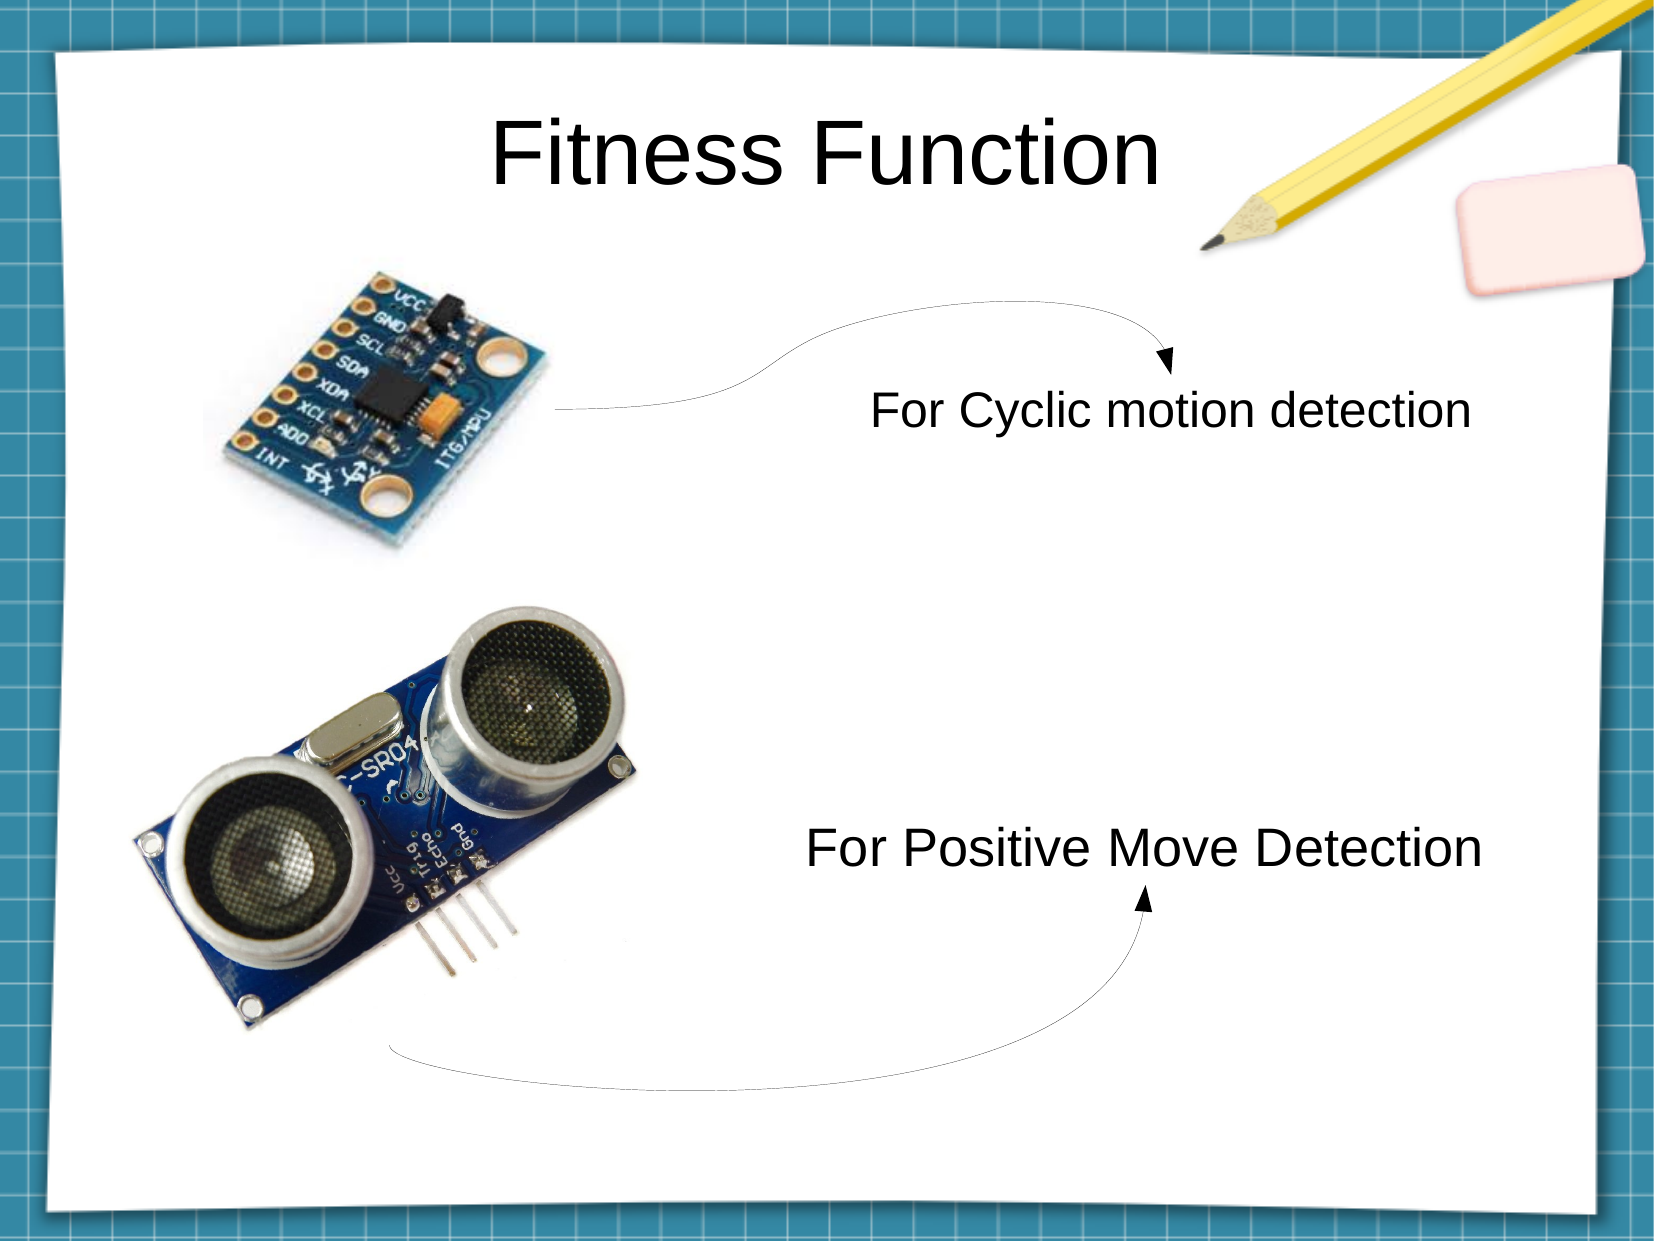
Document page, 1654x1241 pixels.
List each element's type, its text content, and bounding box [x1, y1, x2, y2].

title Fitness Function [82, 49, 1571, 257]
picture [0, 0, 1654, 1241]
text_box For Cyclic motion detection [855, 375, 1488, 446]
text_box For Positive Move Detection [791, 809, 1501, 886]
